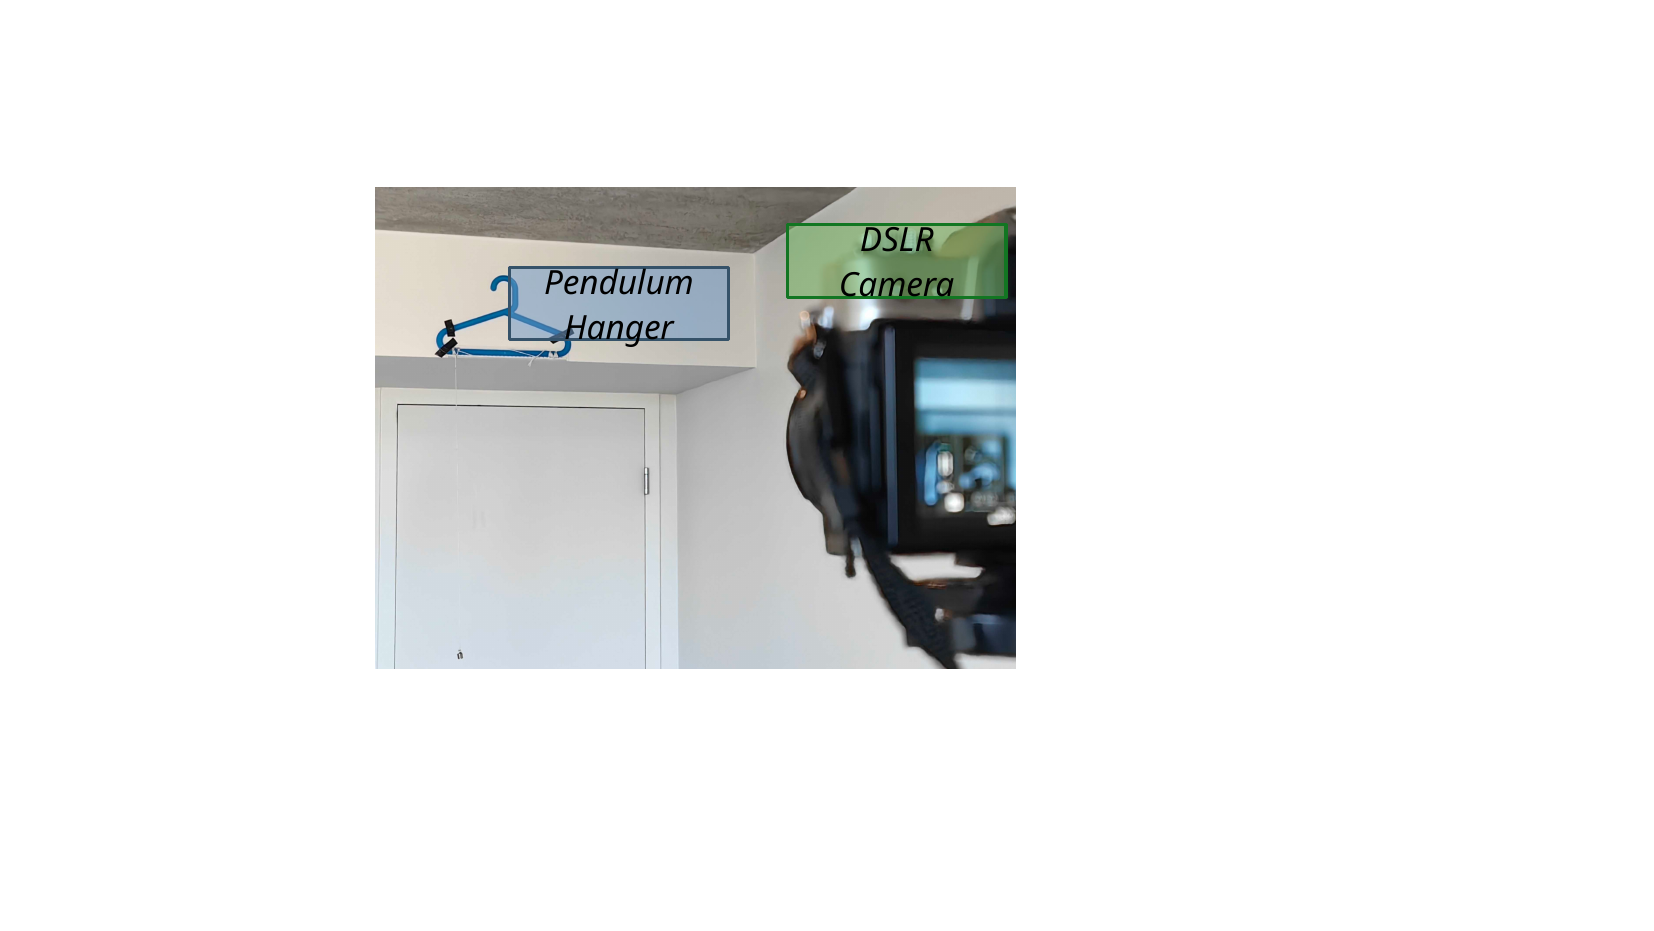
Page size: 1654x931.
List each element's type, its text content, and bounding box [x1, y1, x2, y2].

text_box DSLR Camera [787, 224, 1007, 298]
picture [375, 187, 1016, 669]
text_box Pendulum Hanger [509, 267, 729, 340]
